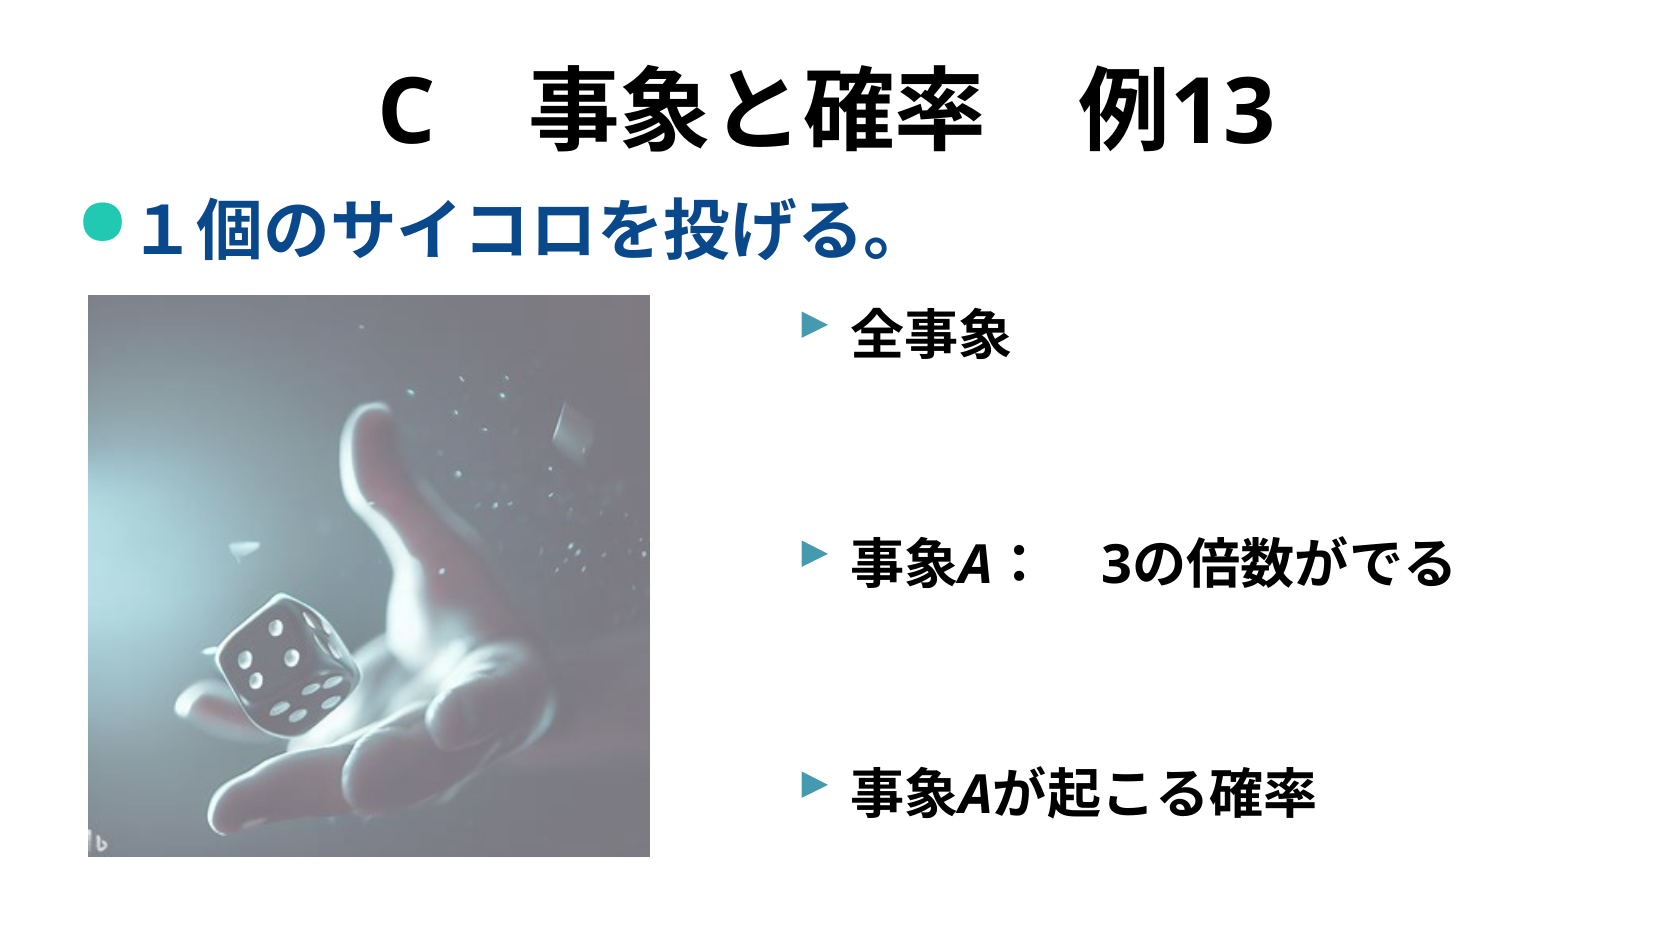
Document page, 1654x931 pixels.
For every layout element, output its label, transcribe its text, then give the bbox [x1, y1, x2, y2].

list １個のサイコロを投げる。 [59, 177, 1654, 296]
list 全事象 事象A： 3の倍数がでる 事象Aが起こる確率 [708, 296, 1654, 931]
picture [88, 296, 650, 857]
title C 事象と確率 例13 [29, 29, 1625, 178]
